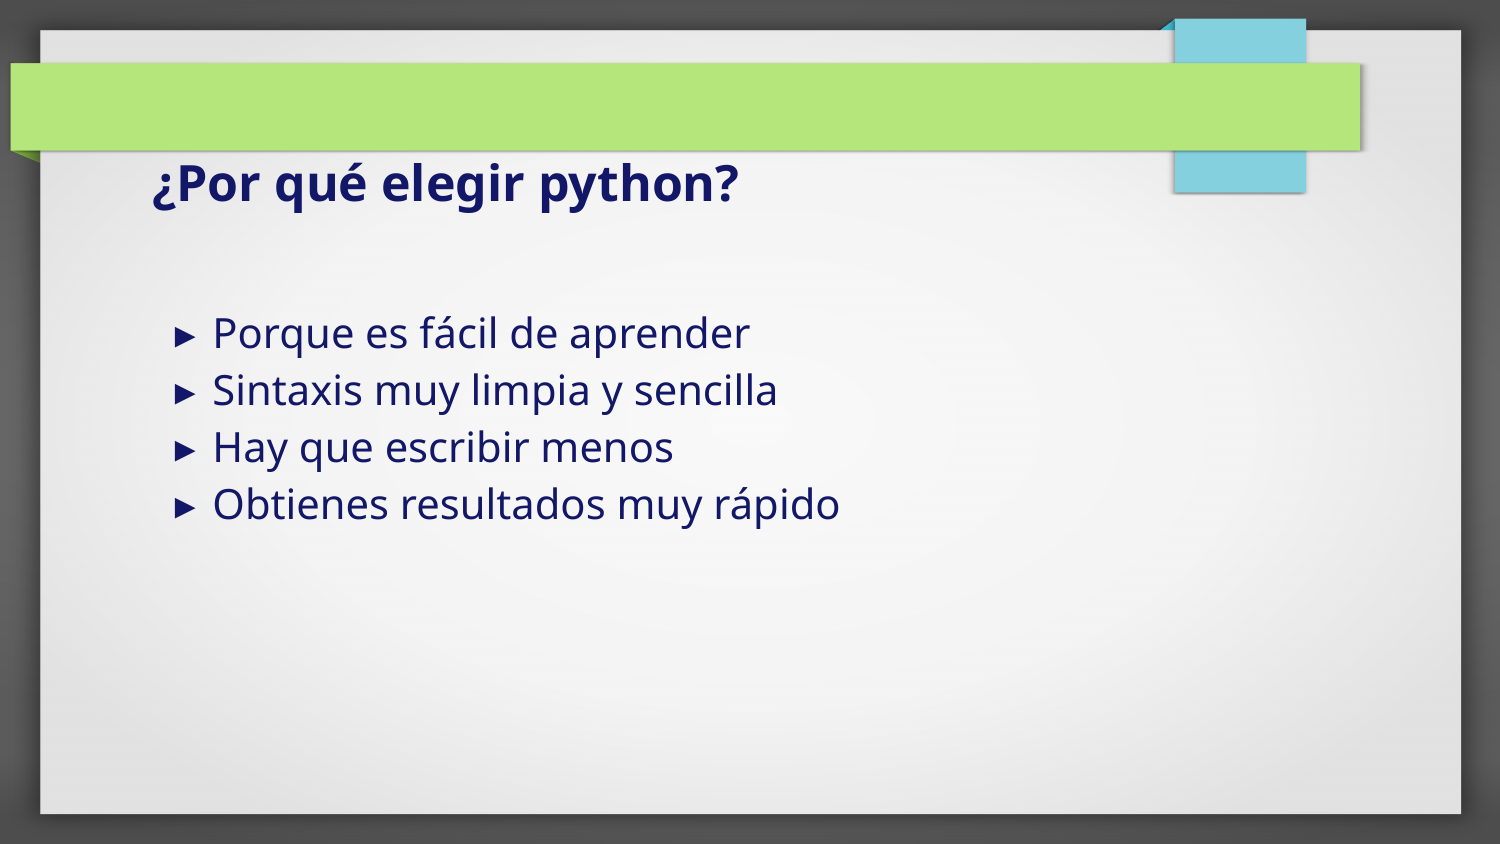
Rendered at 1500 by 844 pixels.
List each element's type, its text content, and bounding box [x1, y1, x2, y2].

title ¿Por qué elegir python? [137, 146, 1011, 227]
list Porque es fácil de aprender Sintaxis muy limpia y sencilla Hay que escribir menos Obtienes resultados muy rápido [137, 246, 1011, 490]
picture [0, 0, 1500, 844]
